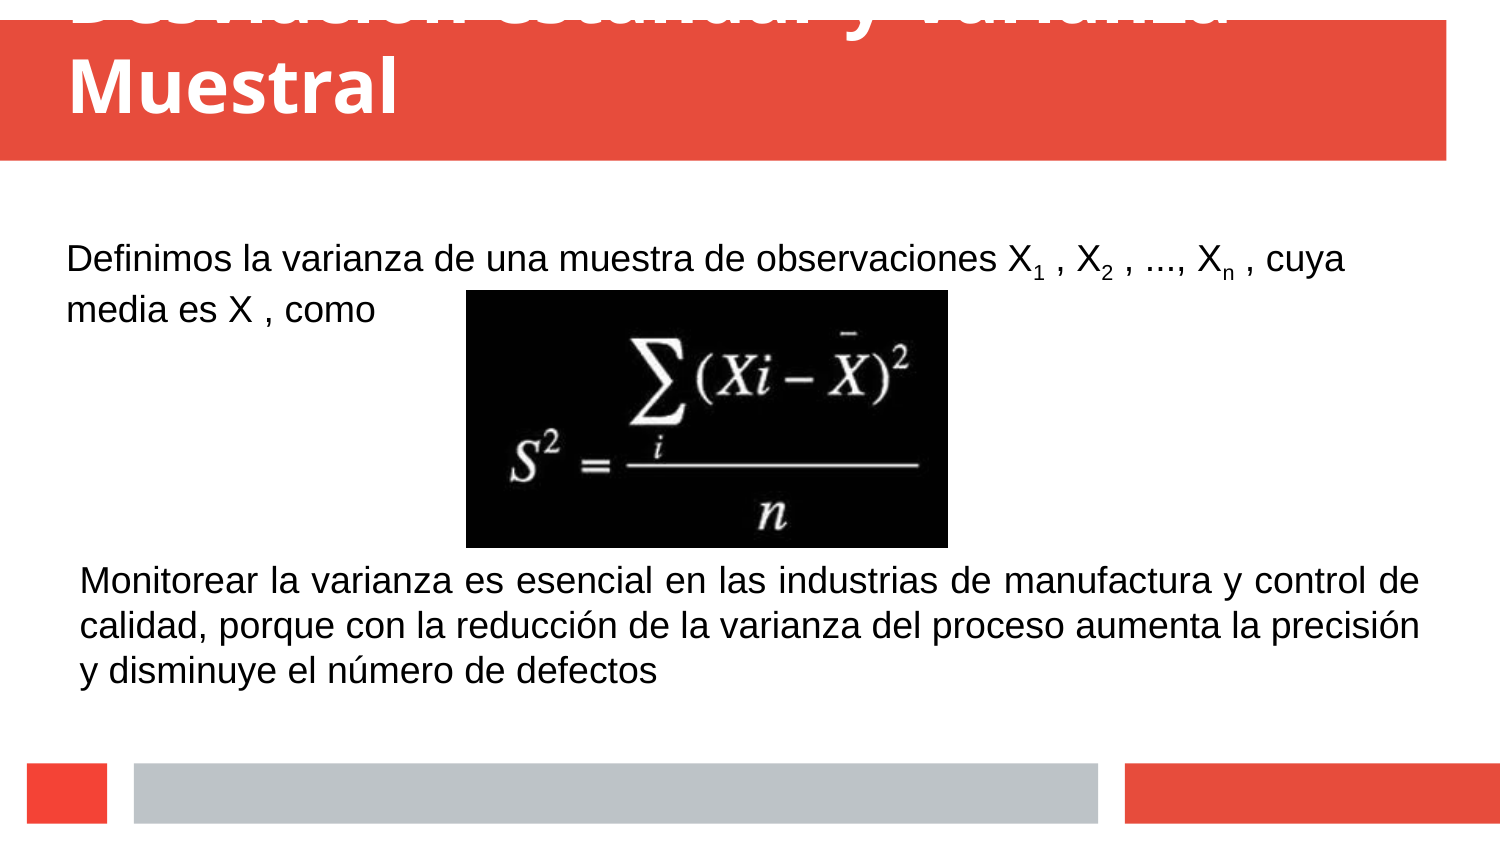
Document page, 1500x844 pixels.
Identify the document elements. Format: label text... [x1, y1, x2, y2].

picture [466, 290, 948, 548]
subtitle Monitorear la varianza es esencial en las industrias de manufactura y control de calidad, porque con la reducción de la varianza del proceso aumenta la precisión y disminuye el número de defectos [67, 453, 1433, 705]
title Desviación estándar y Varianza Muestral [53, 40, 1447, 141]
subtitle Definimos la varianza de una muestra de observaciones X1 , X2 , ..., Xn , cuya media es X , como [53, 220, 1420, 744]
